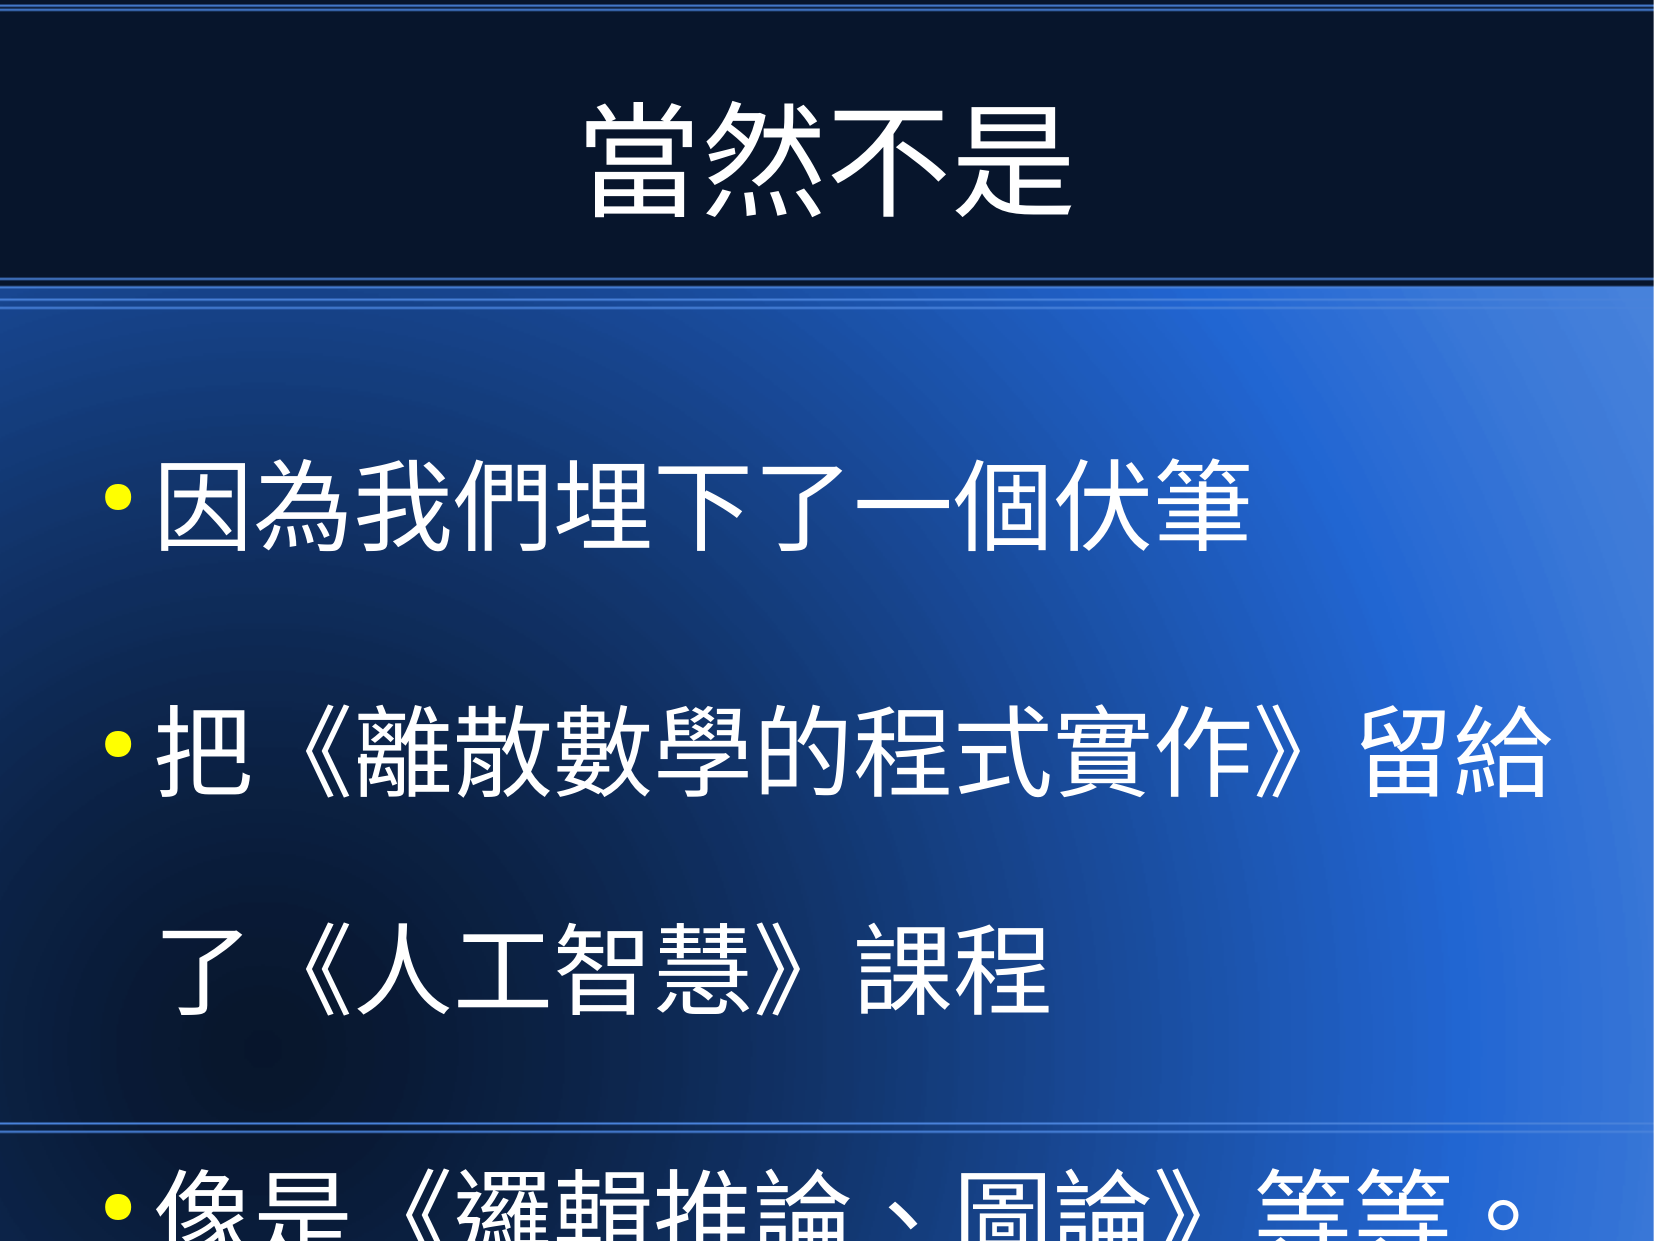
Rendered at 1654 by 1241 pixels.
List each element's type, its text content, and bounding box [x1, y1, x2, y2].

list 因為我們埋下了一個伏筆 把《離散數學的程式實作》留給了《人工智慧》課程 像是《邏輯推論、圖論》等等。 [82, 355, 1571, 1241]
picture [0, 0, 1654, 1241]
title 當然不是 [82, 49, 1571, 257]
